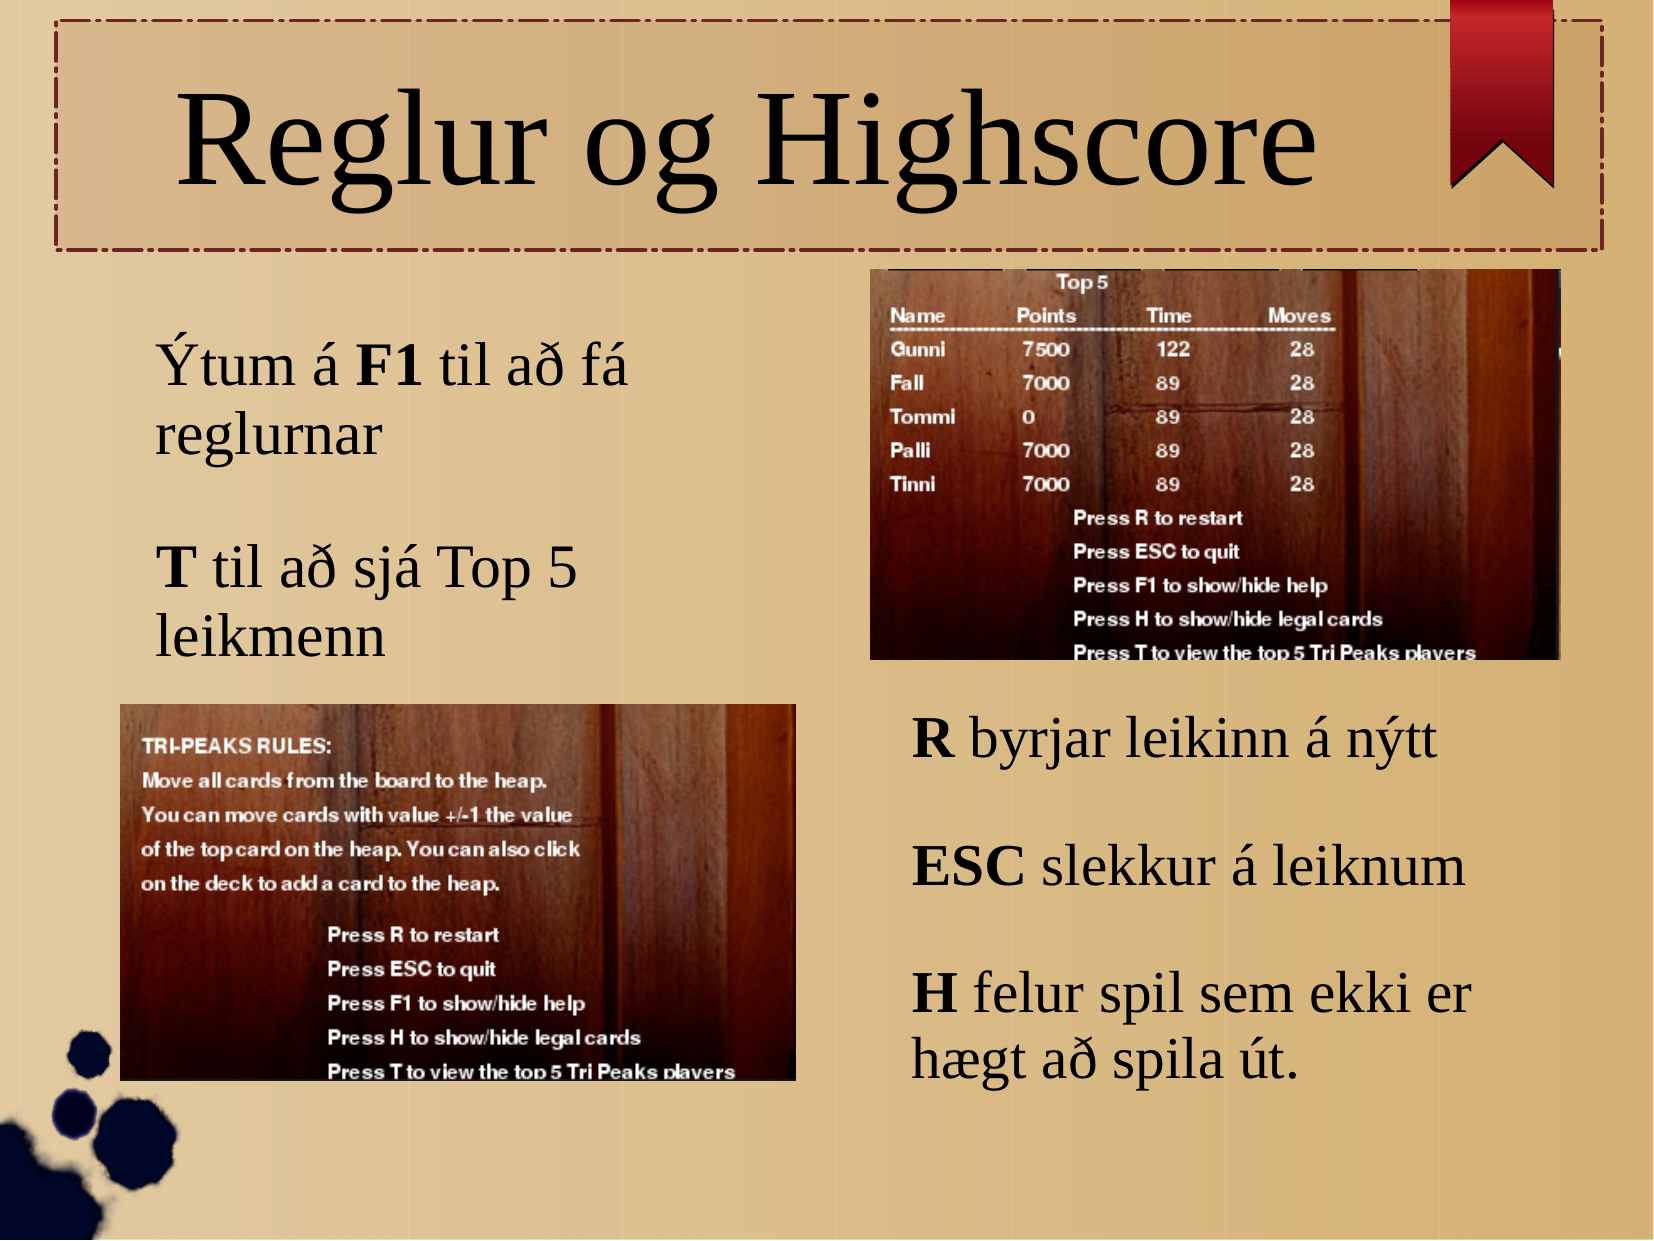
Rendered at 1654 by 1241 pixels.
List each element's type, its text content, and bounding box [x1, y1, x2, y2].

picture [870, 269, 1561, 661]
list Ýtum á F1 til að fá reglurnar T til að sjá Top 5 leikmenn [90, 330, 817, 673]
title Reglur og Highscore [82, 47, 1412, 229]
list R byrjar leikinn á nýtt ESC slekkur á leiknum H felur spil sem ekki er hægt að spila út. [848, 705, 1576, 1096]
picture [120, 704, 796, 1081]
